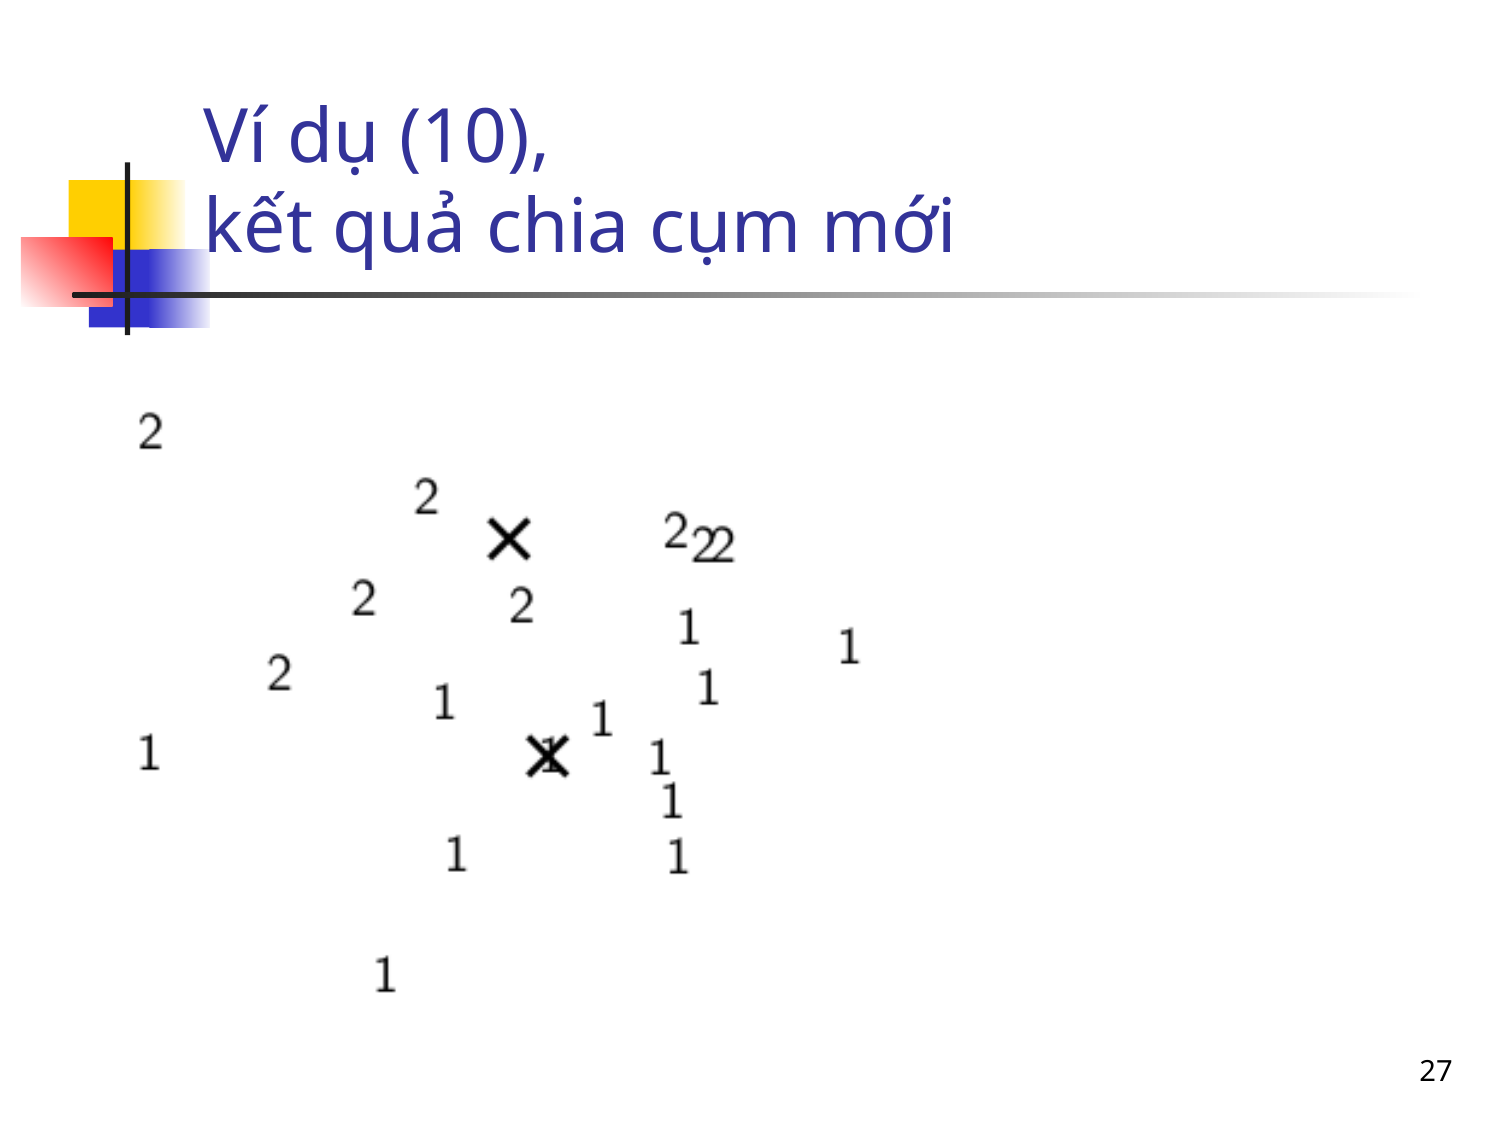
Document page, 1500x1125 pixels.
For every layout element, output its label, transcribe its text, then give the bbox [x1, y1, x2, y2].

title Ví dụ (10), kết quả chia cụm mới [188, 35, 1468, 275]
picture [90, 389, 878, 1007]
slide_number <number> [1155, 1024, 1468, 1100]
